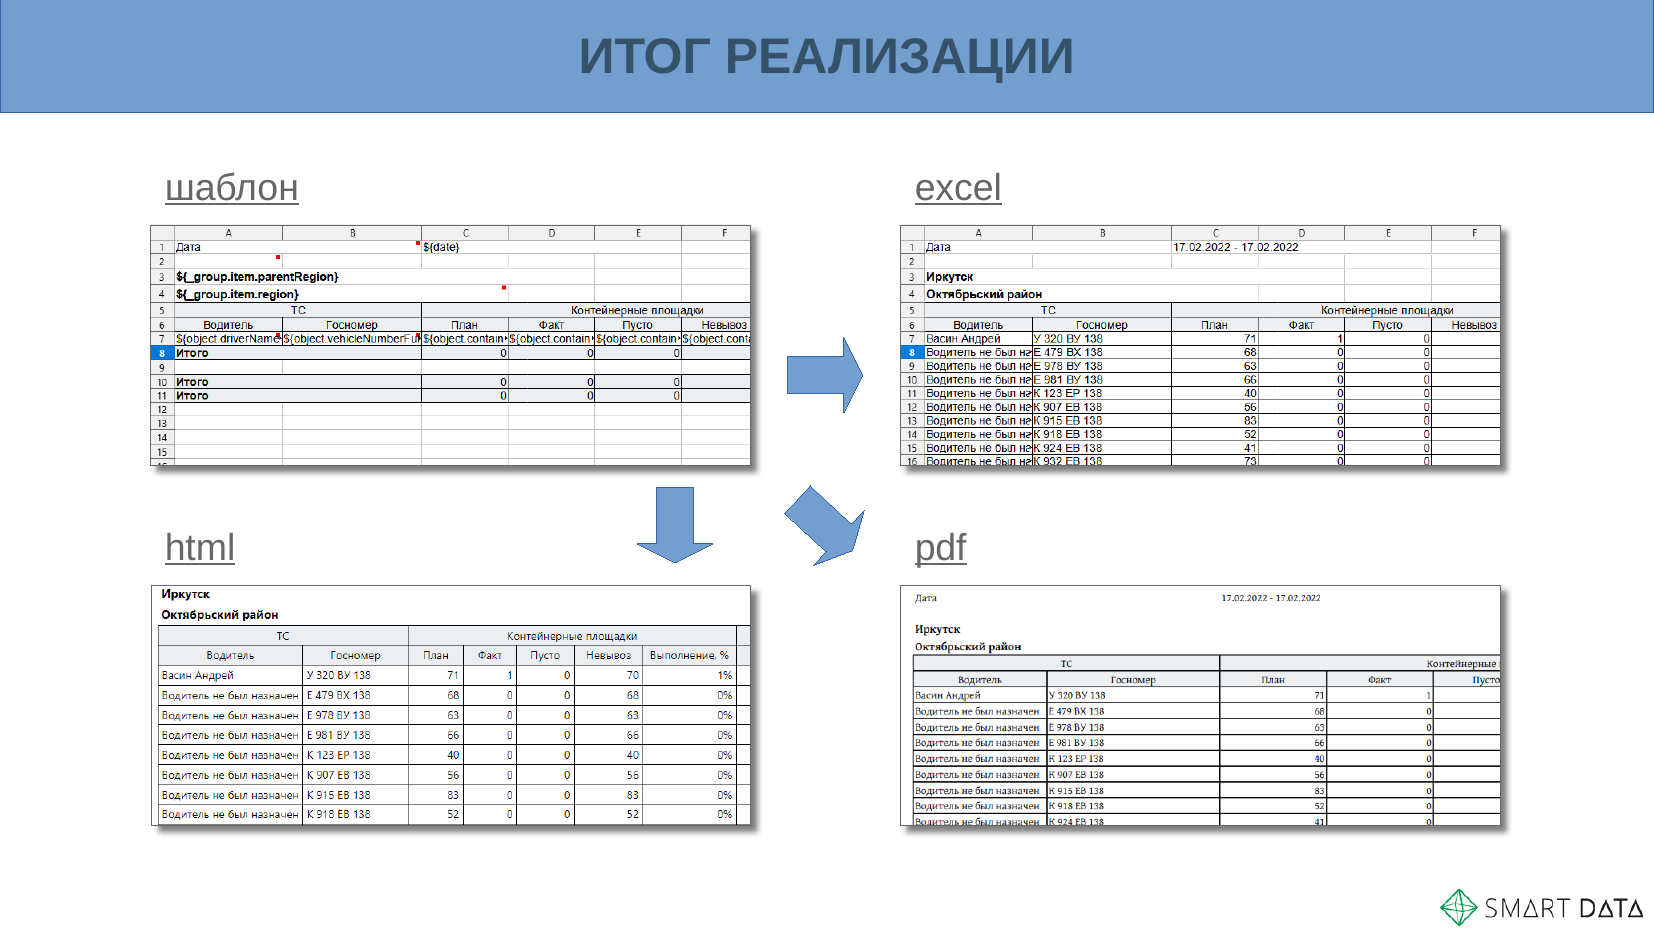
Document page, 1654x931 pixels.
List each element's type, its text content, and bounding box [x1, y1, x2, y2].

text_box ИТОГ РЕАЛИЗАЦИИ [0, 0, 1654, 113]
picture [1434, 883, 1654, 931]
text_box pdf [899, 510, 1013, 586]
picture [900, 224, 1501, 466]
text_box html [149, 510, 338, 586]
picture [900, 584, 1501, 826]
text_box [784, 485, 865, 566]
picture [150, 224, 751, 466]
picture [151, 584, 751, 826]
text_box [787, 337, 863, 413]
text_box excel [899, 150, 1013, 226]
text_box [637, 487, 713, 563]
text_box шаблон [149, 150, 338, 226]
